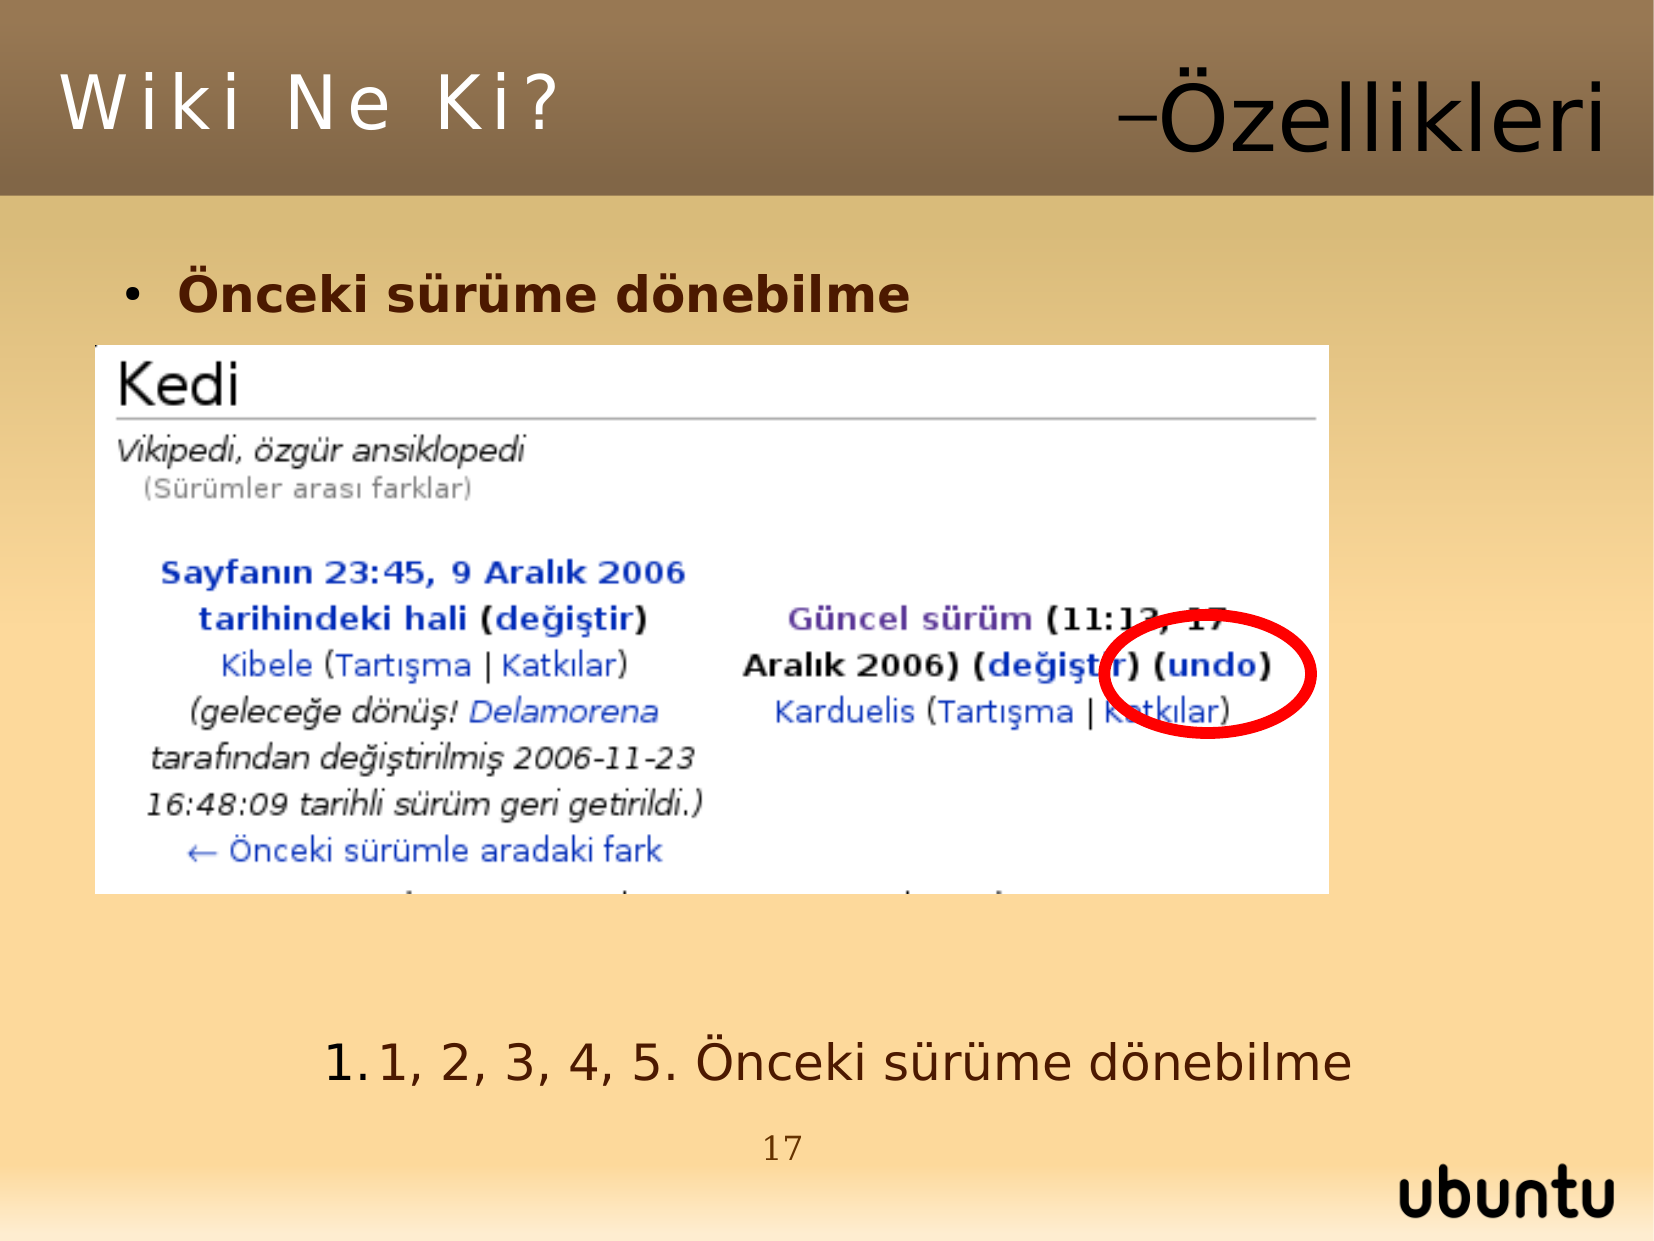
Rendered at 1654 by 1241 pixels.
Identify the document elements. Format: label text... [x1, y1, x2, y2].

title Wiki Ne Ki? [59, 29, 1595, 178]
text_box Özellikleri [1092, 59, 1625, 182]
list Önceki sürüme dönebilme [88, 265, 1571, 650]
picture [0, 0, 1654, 1241]
list 1, 2, 3, 4, 5. Önceki sürüme dönebilme [76, 1033, 1565, 1168]
